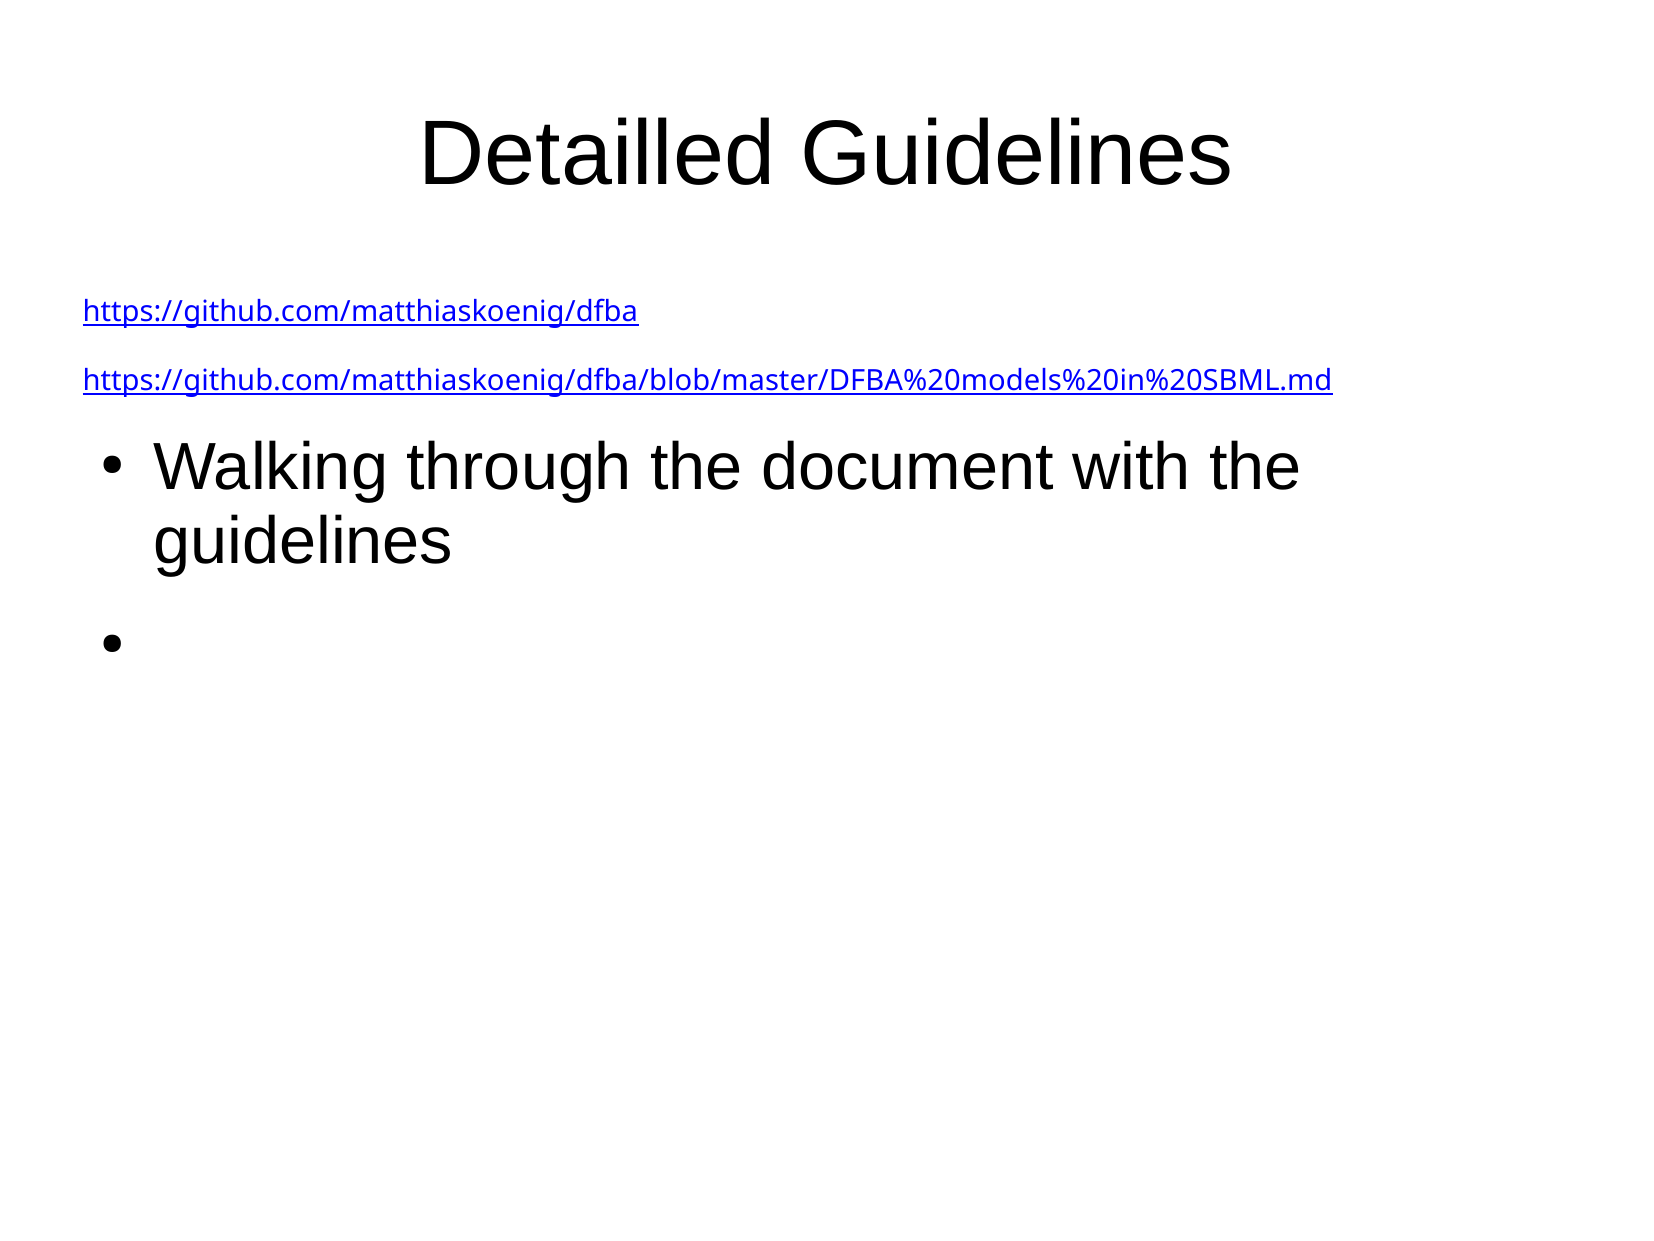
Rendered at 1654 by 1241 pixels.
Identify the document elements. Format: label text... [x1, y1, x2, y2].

title Detailled Guidelines [82, 49, 1571, 257]
list https://github.com/matthiaskoenig/dfba https://github.com/matthiaskoenig/dfba/blob/master/DFBA%20models%20in%20SBML.md Walking through the document with the guidelines [82, 290, 1571, 1010]
